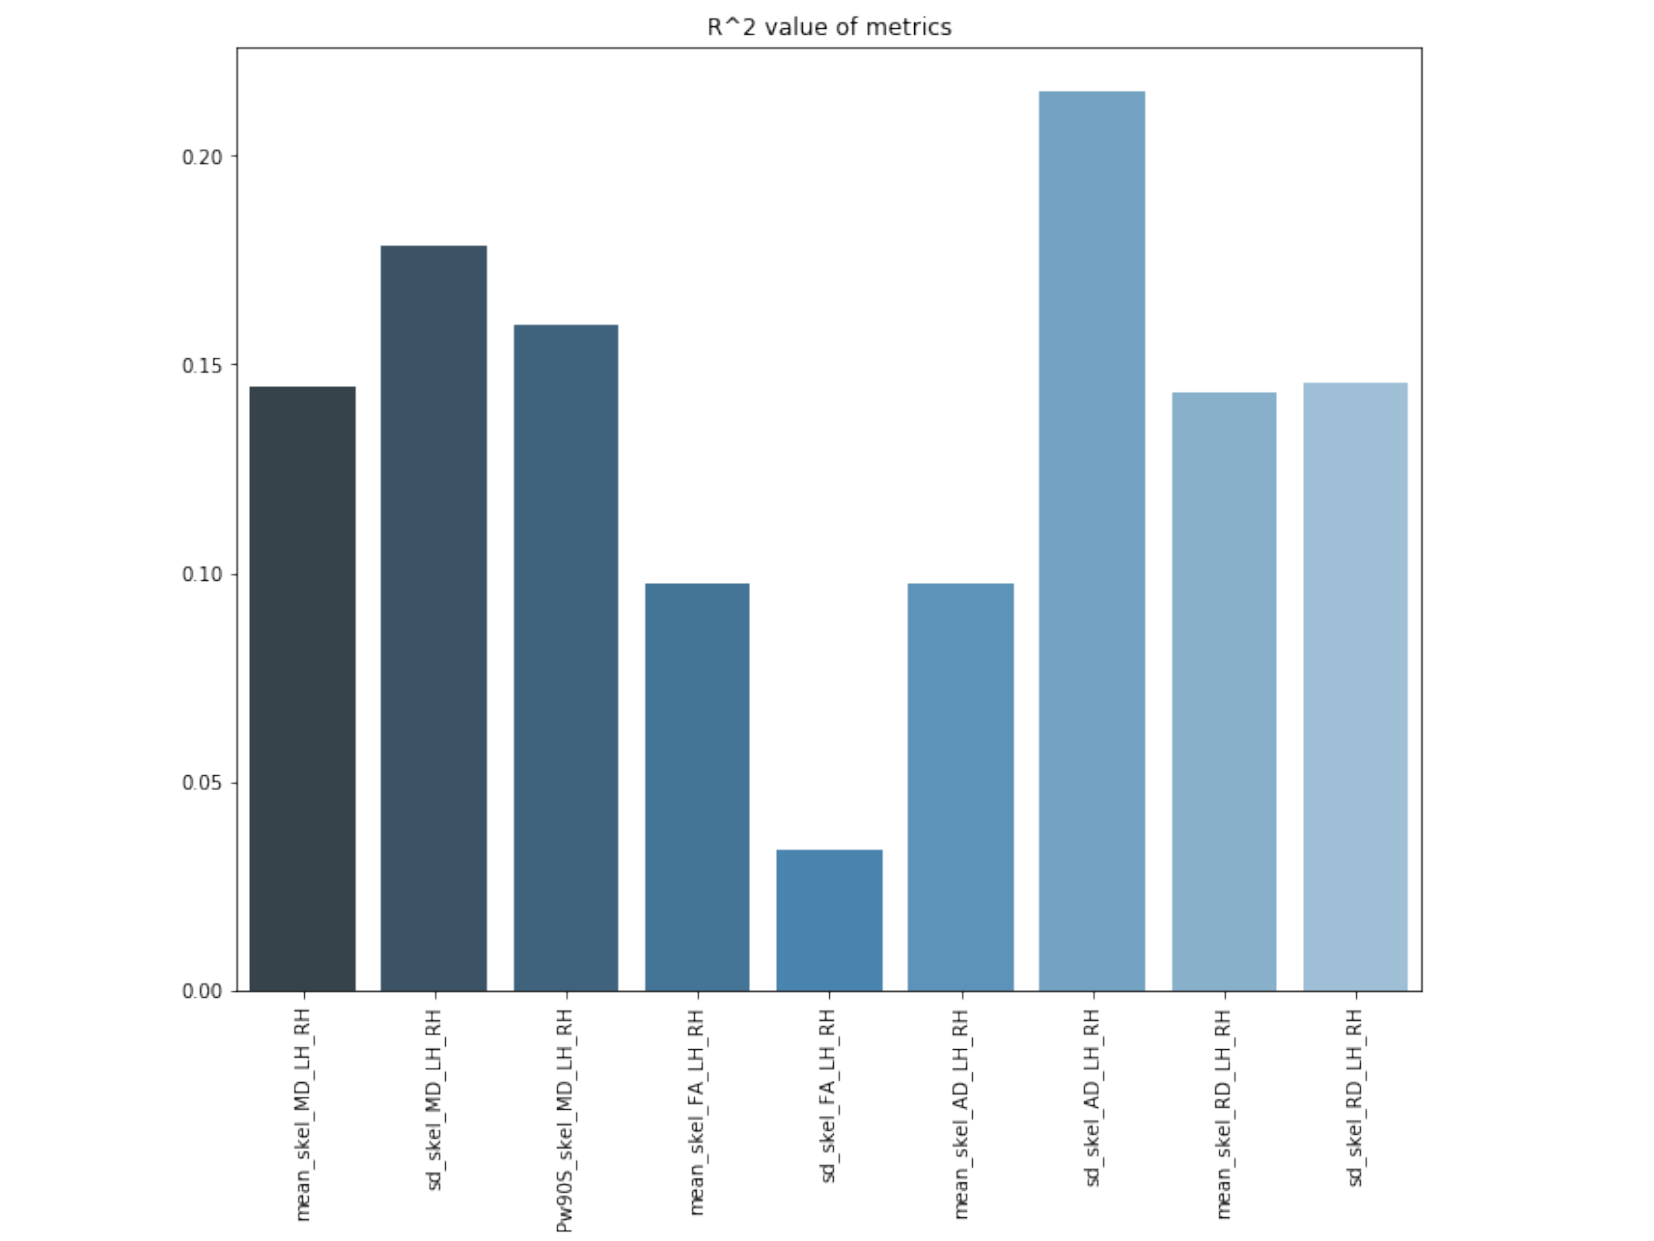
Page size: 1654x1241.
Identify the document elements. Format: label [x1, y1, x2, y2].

picture [167, 3, 1441, 1241]
